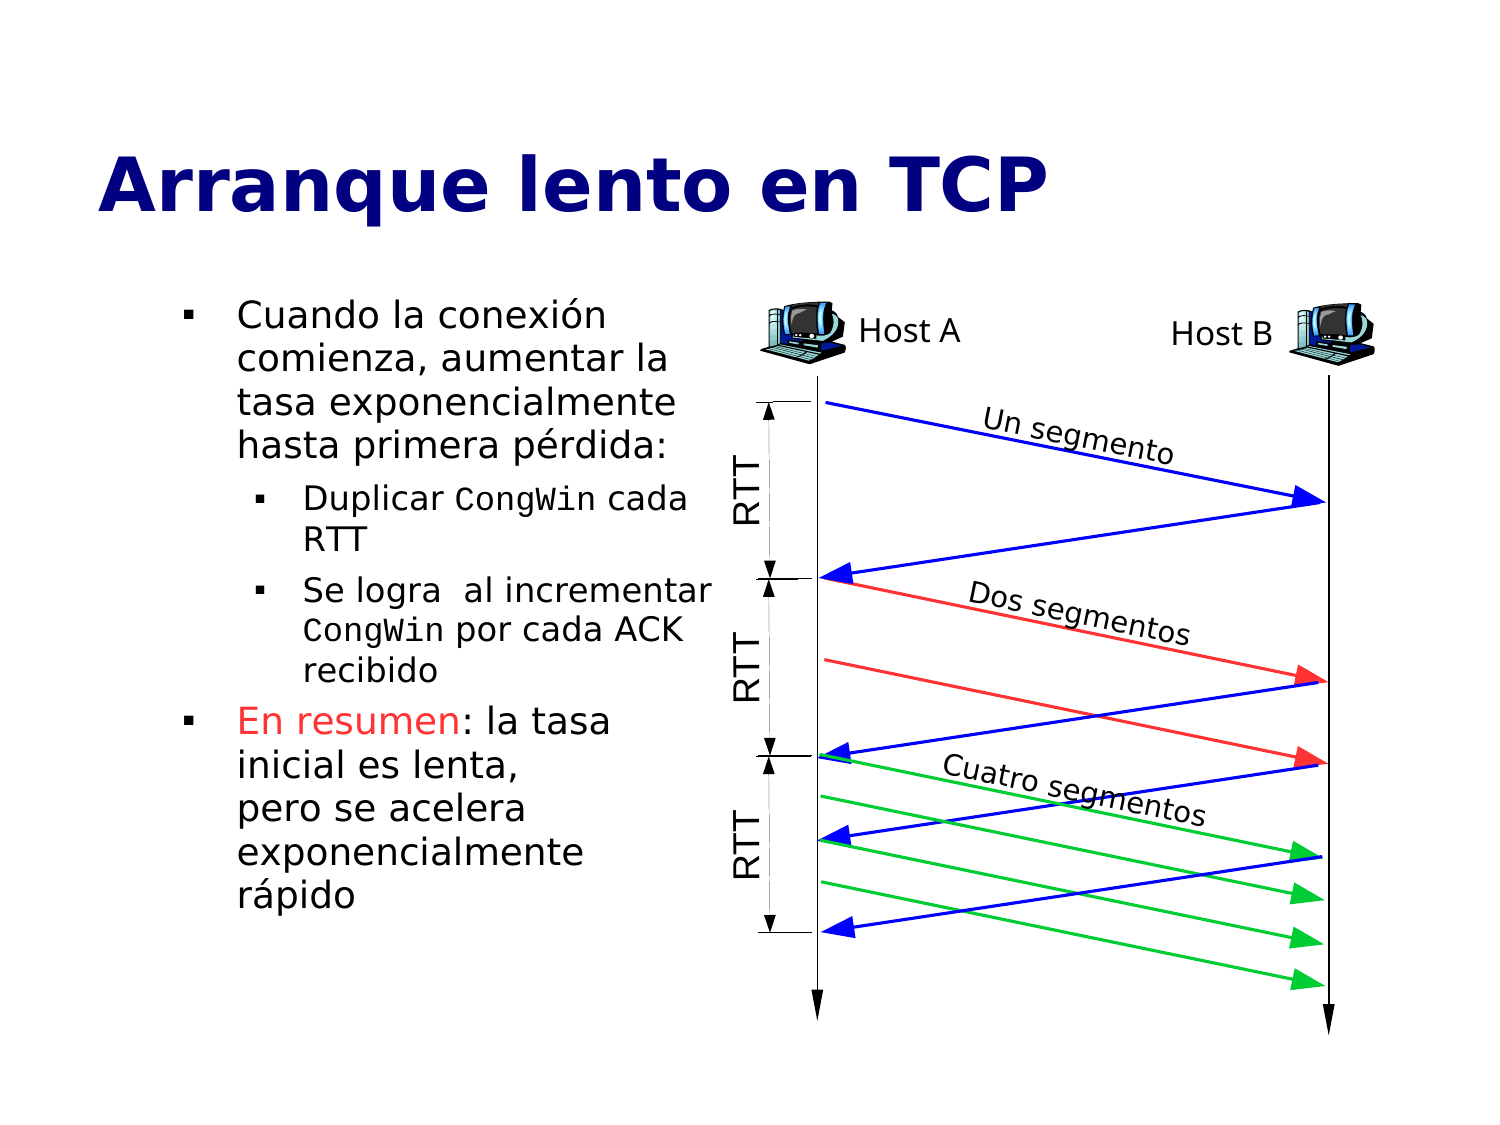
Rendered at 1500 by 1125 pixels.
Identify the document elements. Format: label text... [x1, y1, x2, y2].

title Arranque lento en TCP [83, 91, 1406, 273]
text_box Host B [1155, 304, 1289, 360]
list Cuando la conexión comienza, aumentar la tasa exponencialmente hasta primera pérdida: Duplicar CongWin cada RTT Se logra al incrementar CongWin por cada ACK recibido En resumen: la tasa inicial es lenta, pero se acelera exponencialmente rápido [139, 293, 713, 977]
picture [760, 301, 848, 365]
picture [1289, 302, 1377, 366]
text_box Host A [843, 301, 976, 357]
